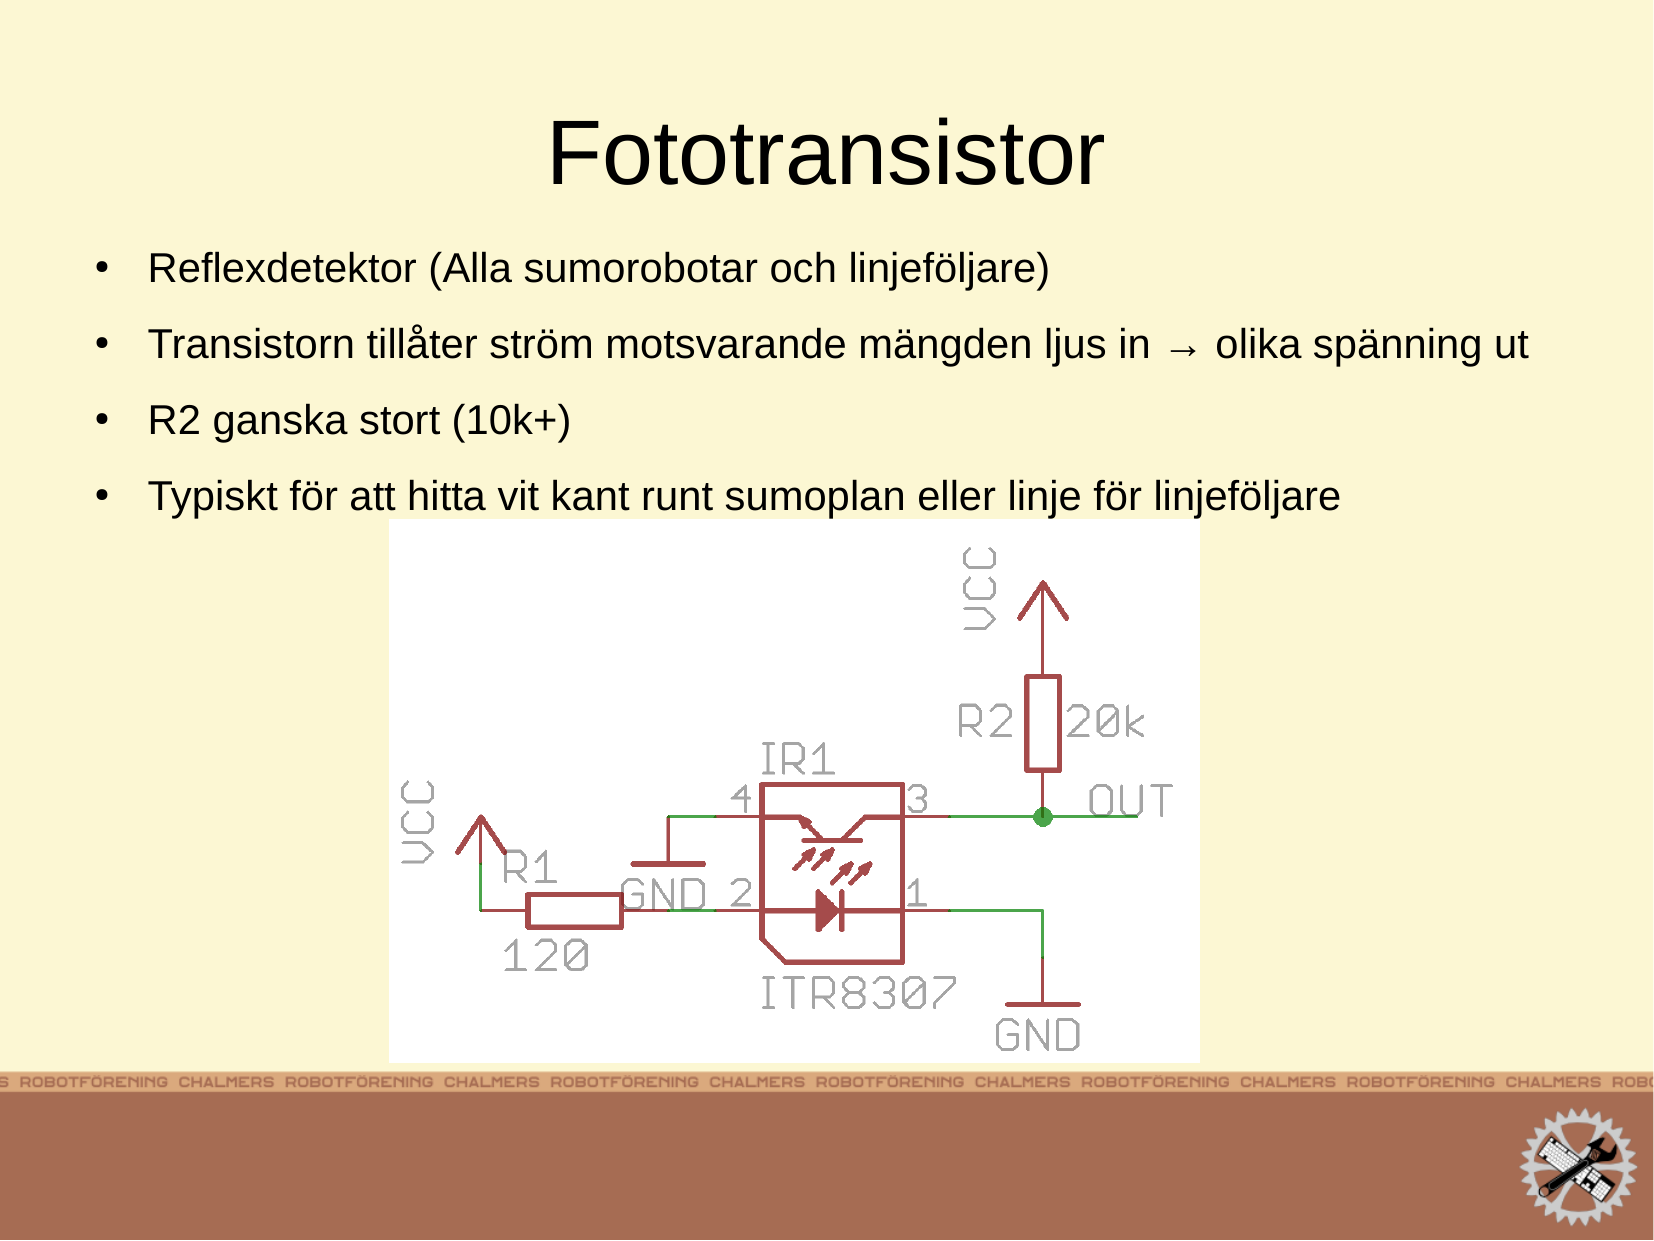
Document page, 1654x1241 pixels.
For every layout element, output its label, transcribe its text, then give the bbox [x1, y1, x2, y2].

picture [0, 0, 1654, 1240]
list Reflexdetektor (Alla sumorobotar och linjeföljare) Transistorn tillåter ström motsvarande mängden ljus in → olika spänning ut R2 ganska stort (10k+) Typiskt för att hitta vit kant runt sumoplan eller linje för linjeföljare [76, 244, 1565, 1063]
title Fototransistor [82, 49, 1571, 257]
